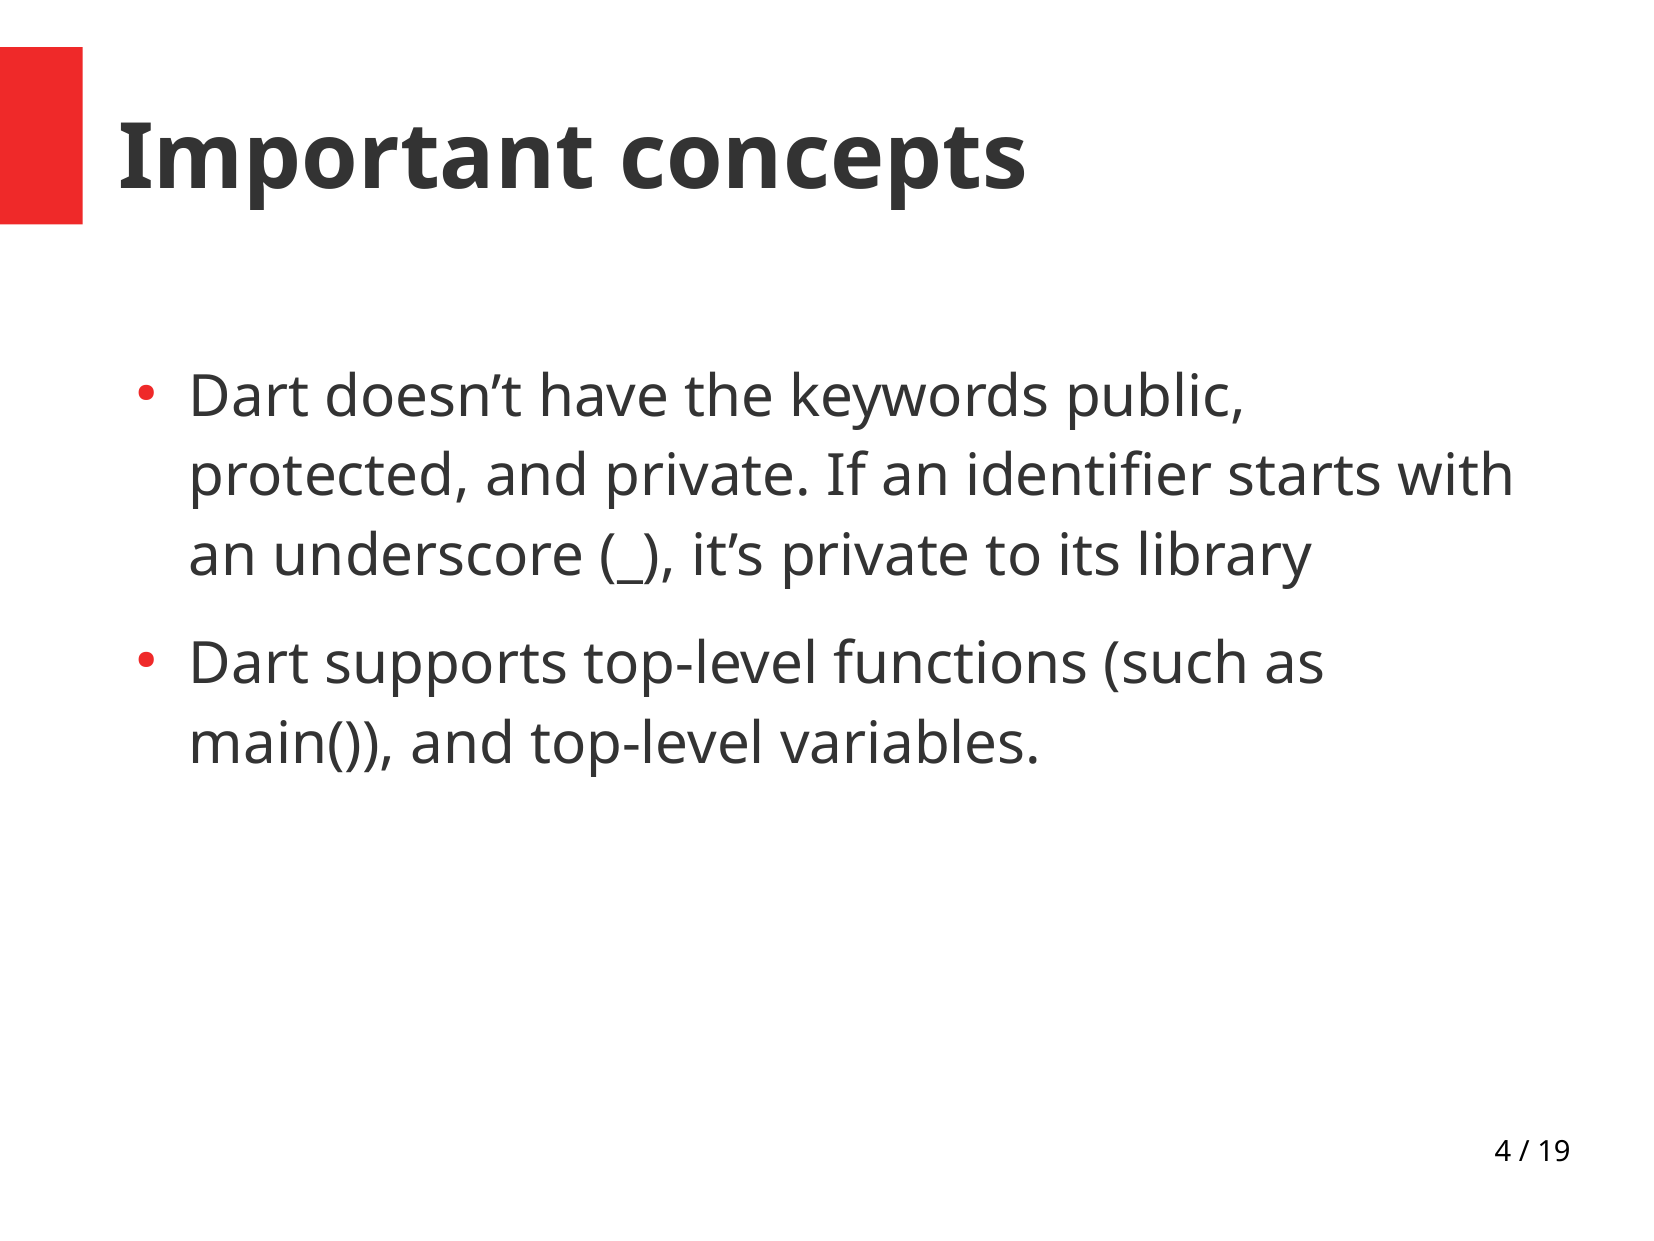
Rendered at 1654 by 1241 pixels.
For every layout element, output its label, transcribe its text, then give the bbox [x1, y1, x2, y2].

list Dart doesn’t have the keywords public, protected, and private. If an identifier starts with an underscore (_), it’s private to its library Dart supports top-level functions (such as main()), and top-level variables. [118, 354, 1536, 1074]
title Important concepts [118, 49, 1571, 257]
